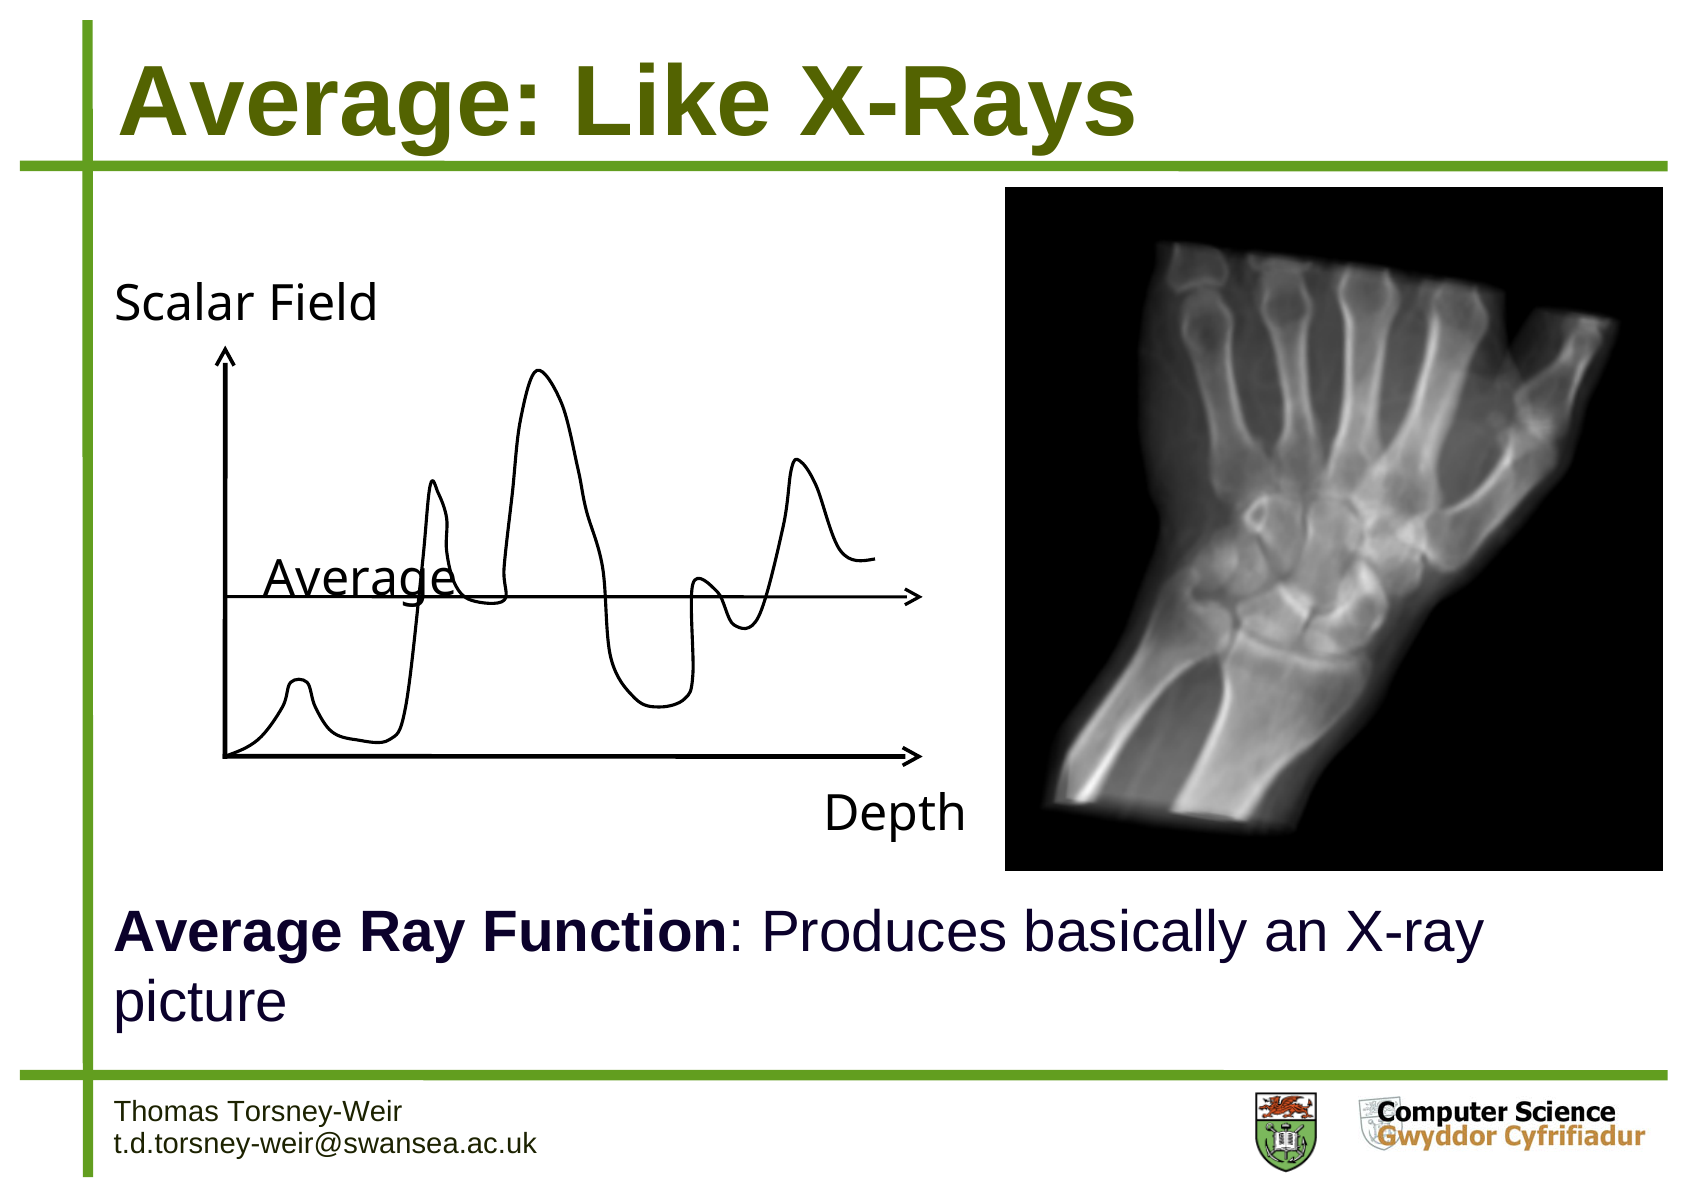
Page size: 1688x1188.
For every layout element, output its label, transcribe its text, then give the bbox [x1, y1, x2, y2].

picture [1005, 187, 1663, 871]
text_box Scalar Field [99, 262, 443, 339]
text_box Average Ray Function: Produces basically an X-ray picture [98, 885, 1674, 1041]
text_box Average [249, 537, 473, 613]
title Average: Like X-Rays [101, 29, 1666, 166]
picture [1240, 1092, 1654, 1173]
text_box Depth [808, 772, 983, 849]
